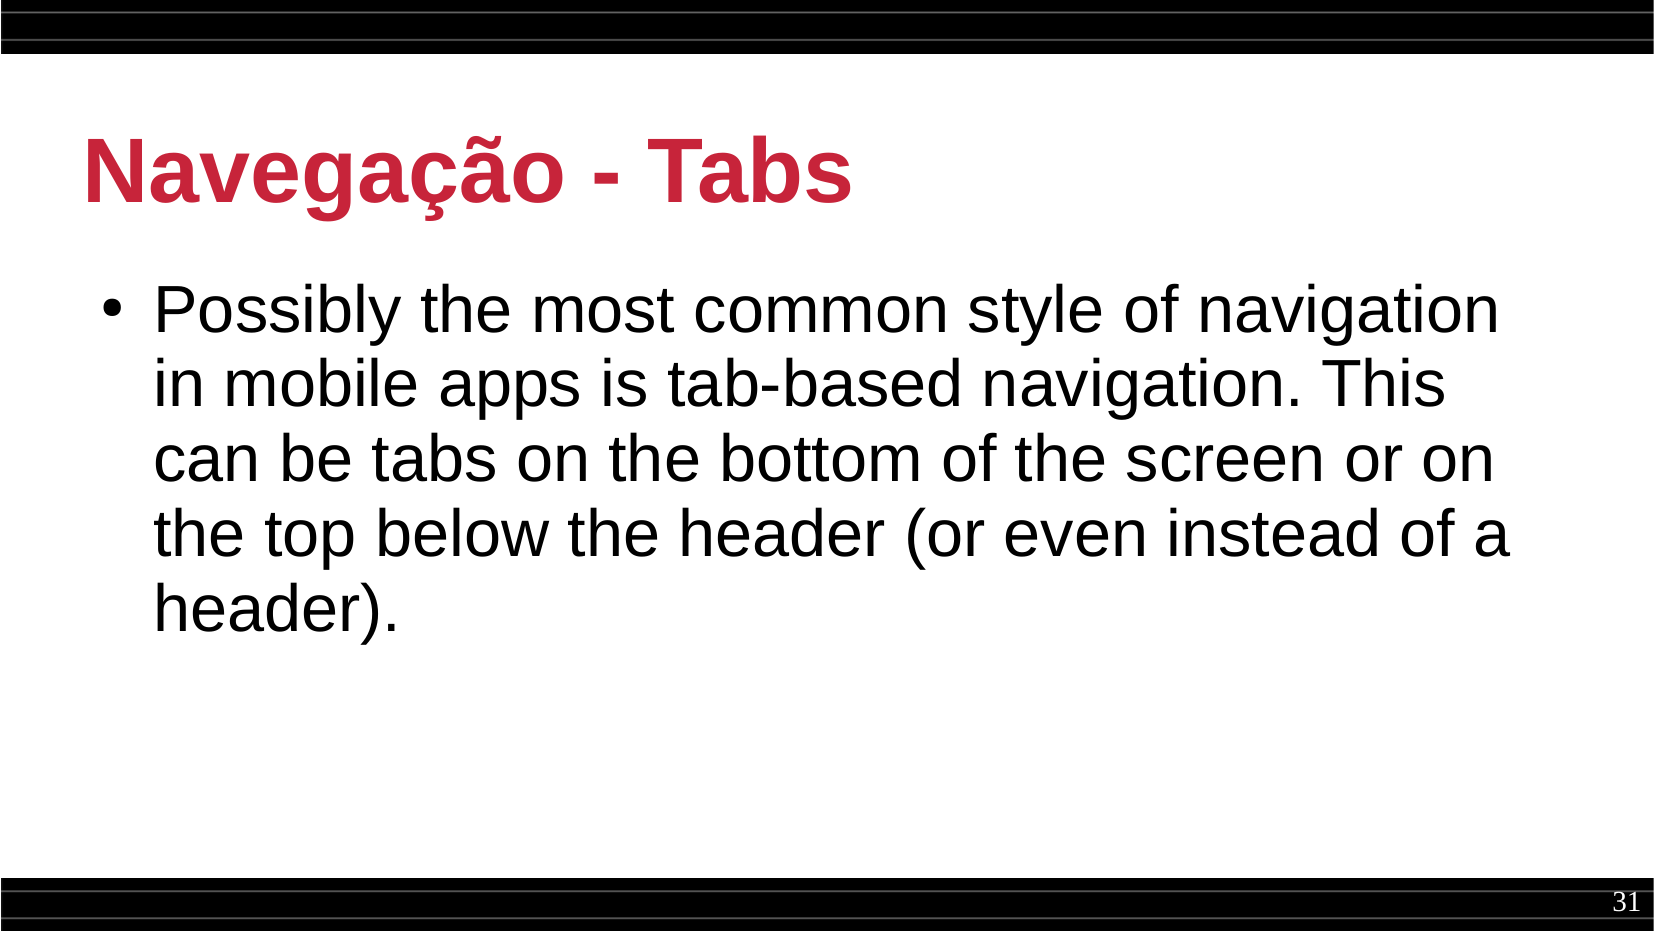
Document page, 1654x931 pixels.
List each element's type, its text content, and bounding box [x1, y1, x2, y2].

title Navegação - Tabs [82, 92, 1571, 249]
picture [1, 878, 1654, 931]
picture [1, 0, 1654, 54]
list Possibly the most common style of navigation in mobile apps is tab-based navigation. This can be tabs on the bottom of the screen or on the top below the header (or even instead of a header). [82, 271, 1571, 758]
